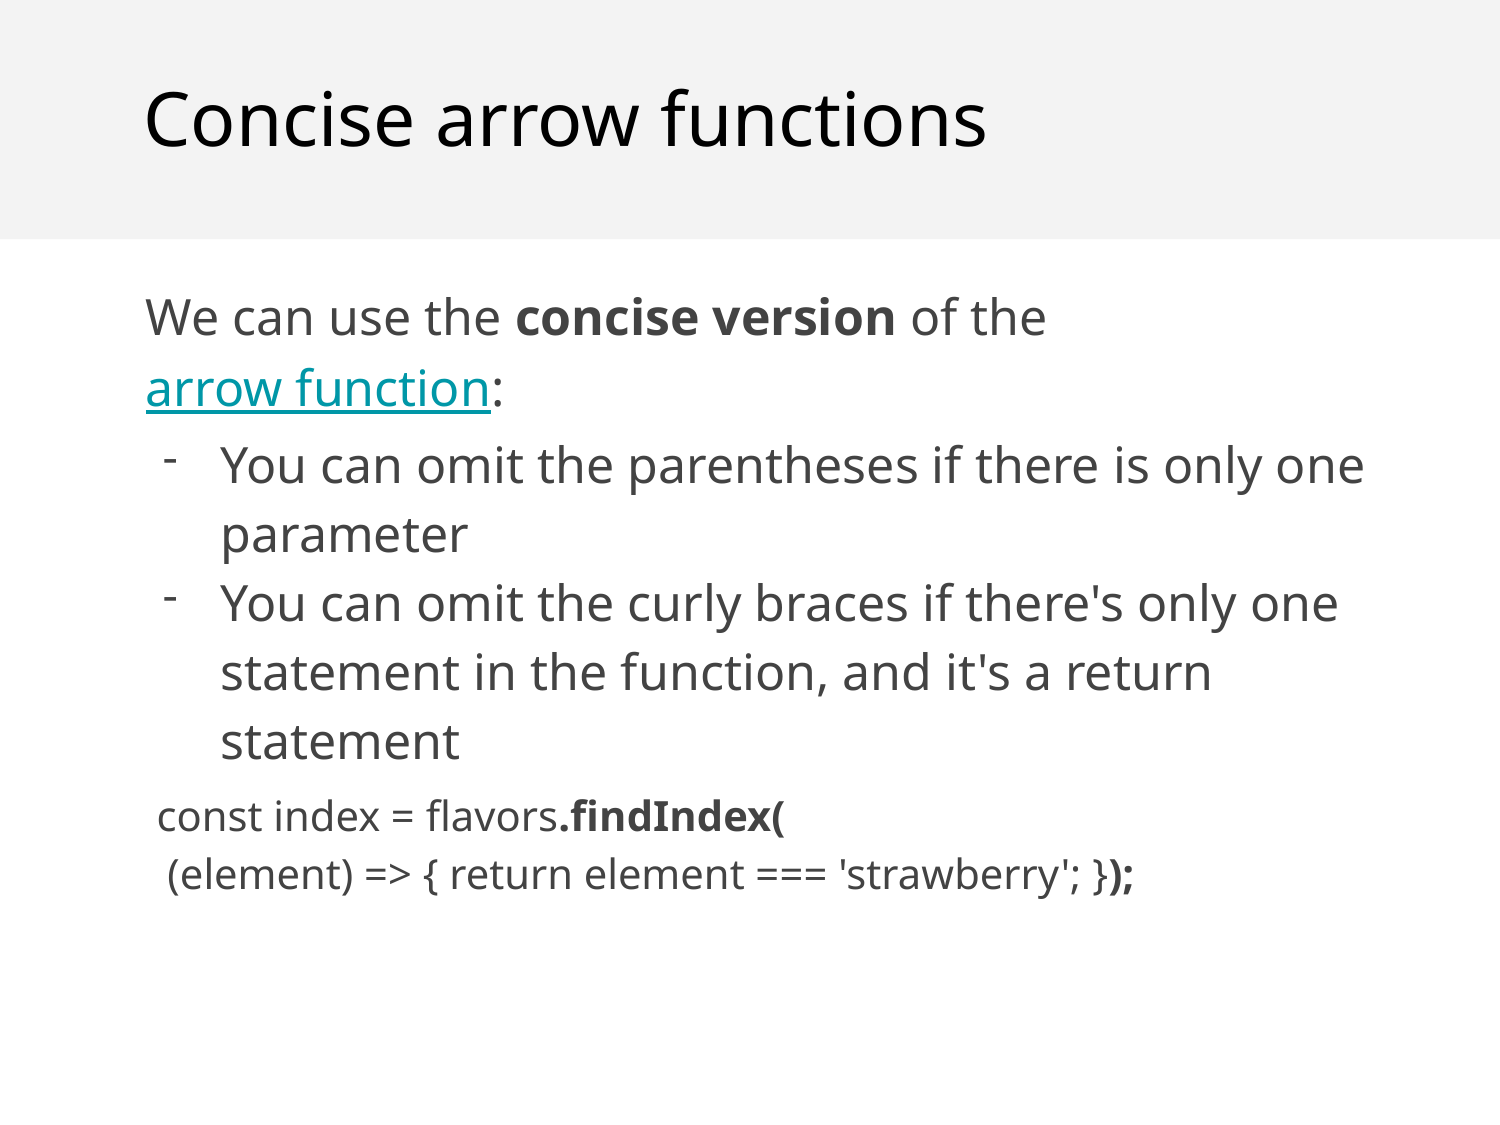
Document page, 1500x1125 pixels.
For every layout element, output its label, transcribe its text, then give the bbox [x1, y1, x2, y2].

list We can use the concise version of the arrow function: You can omit the parentheses if there is only one parameter You can omit the curly braces if there's only one statement in the function, and it's a return statement [130, 261, 1385, 659]
text_box const index = flavors.findIndex( (element) => { return element === 'strawberry'; }); [141, 767, 1385, 1069]
title Concise arrow functions [128, 56, 1372, 183]
